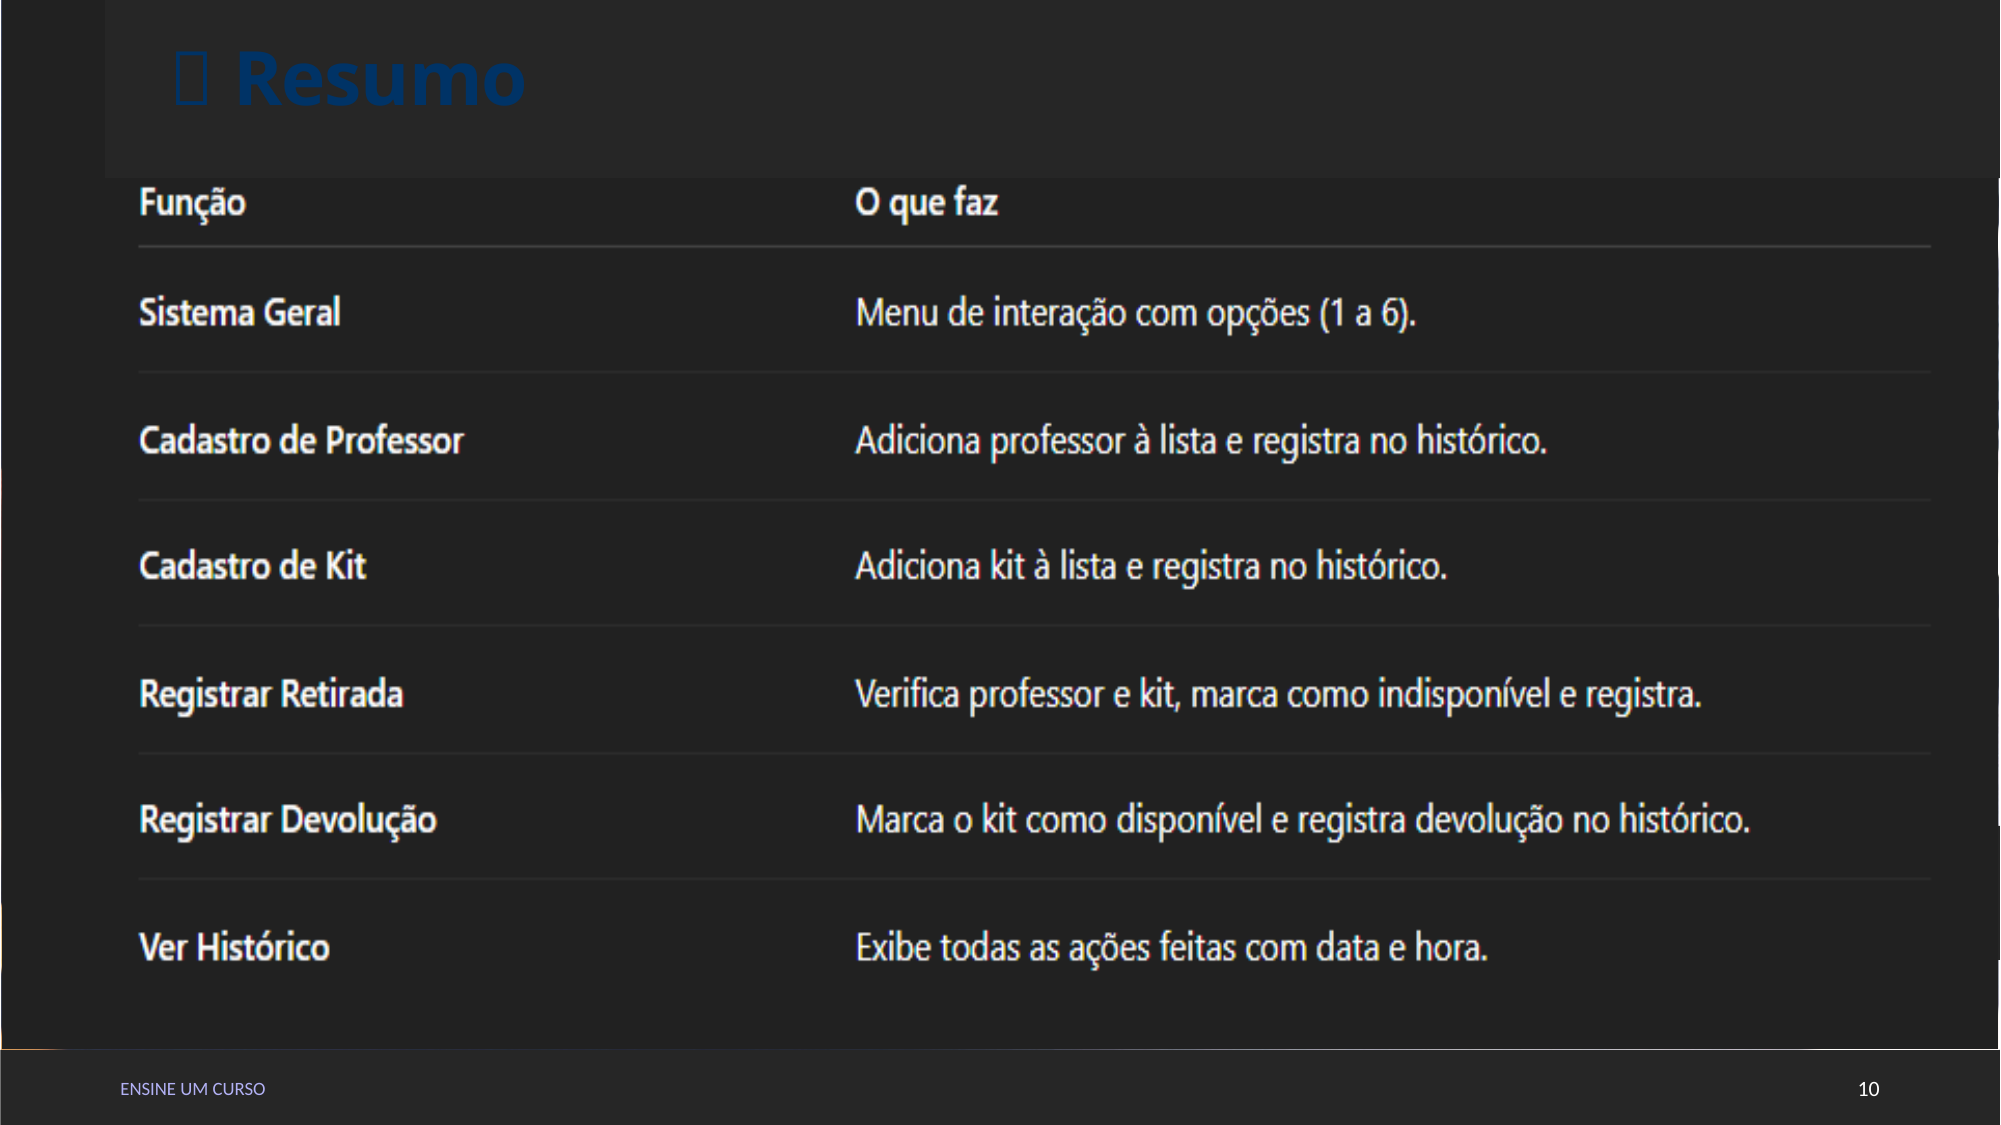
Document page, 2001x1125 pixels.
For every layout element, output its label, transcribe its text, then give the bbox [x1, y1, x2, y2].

title ✅ Resumo [104, 0, 2000, 179]
footer ENSINE UM CURSO [105, 1057, 1224, 1118]
picture [1, 0, 1999, 1050]
slide_number <número> [1793, 1057, 1895, 1118]
